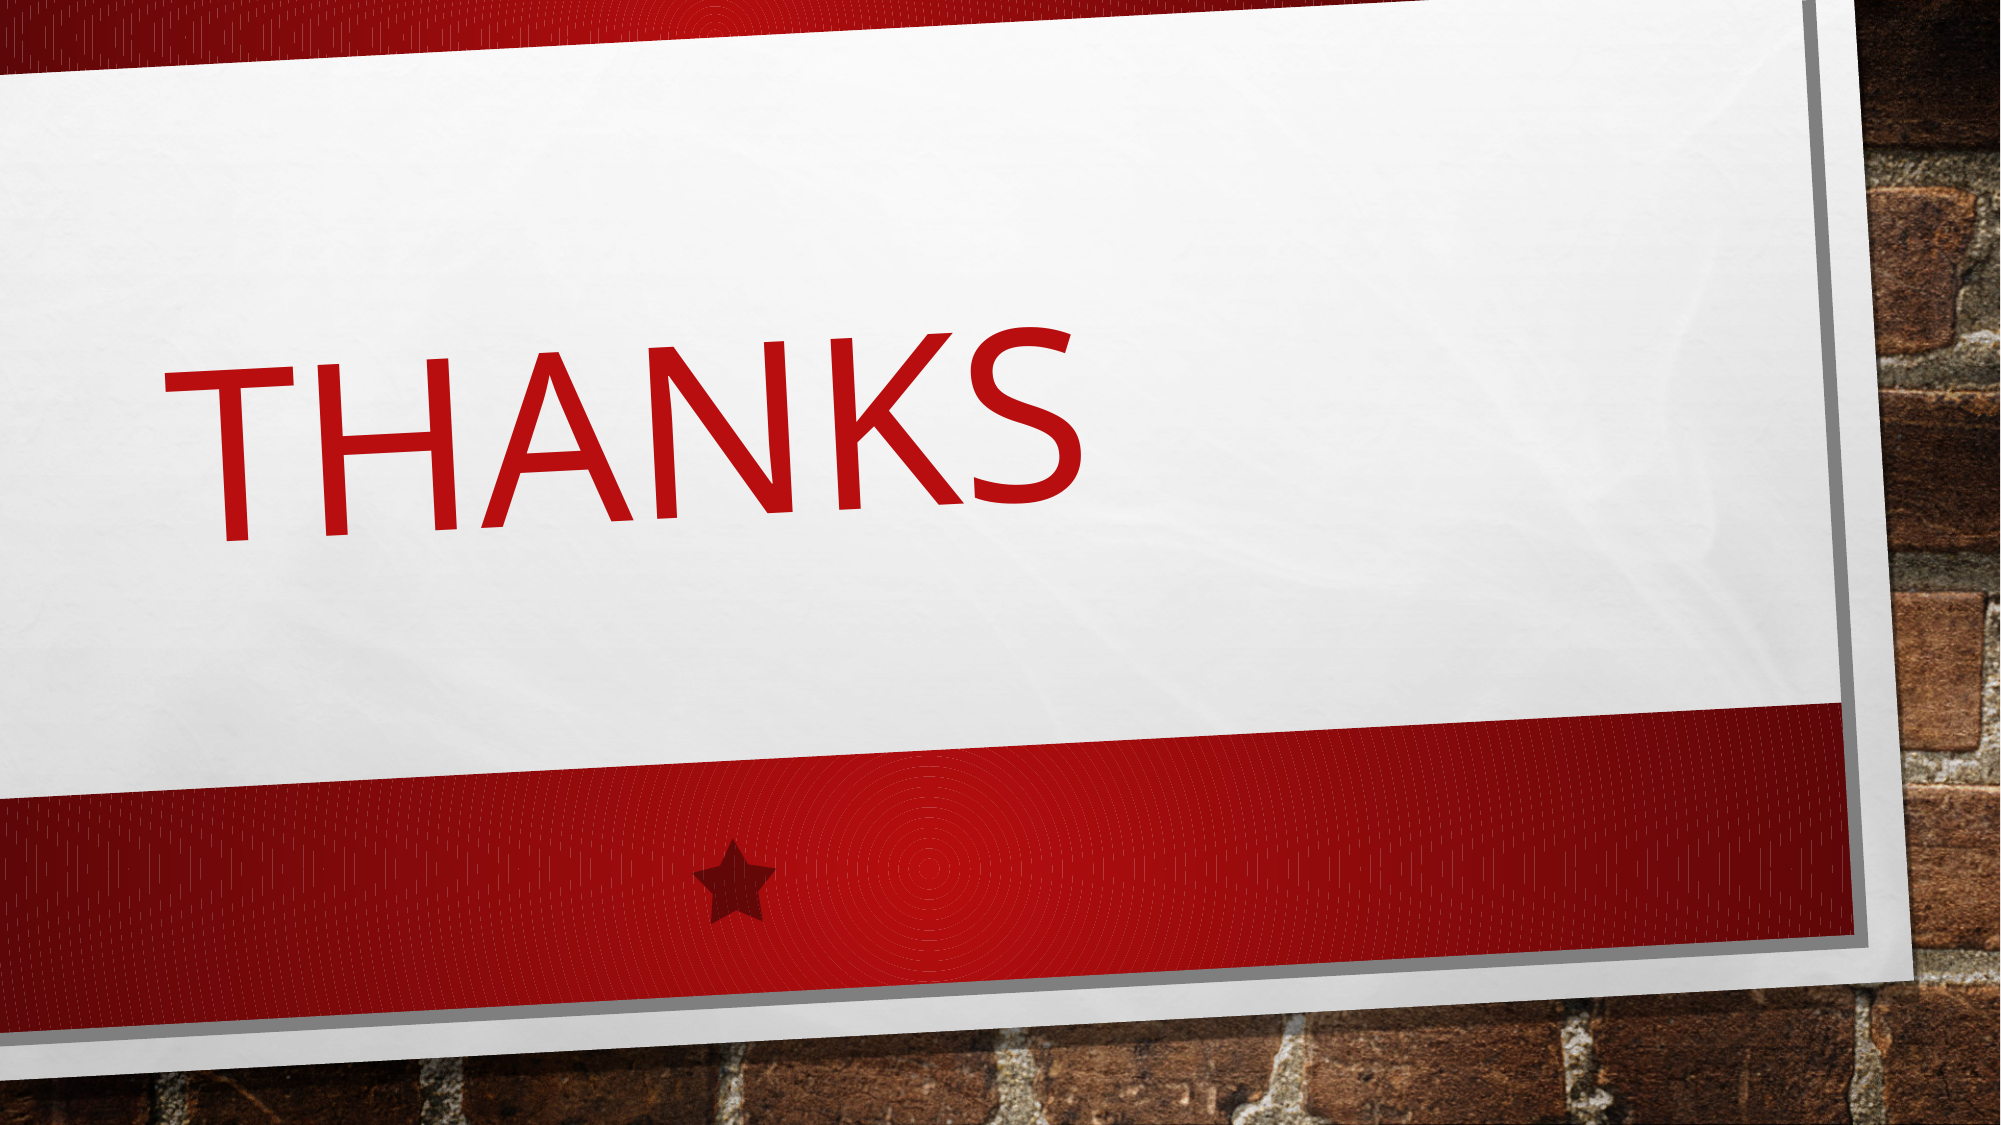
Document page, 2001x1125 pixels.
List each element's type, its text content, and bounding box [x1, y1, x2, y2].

title Thanks [135, 67, 1758, 605]
